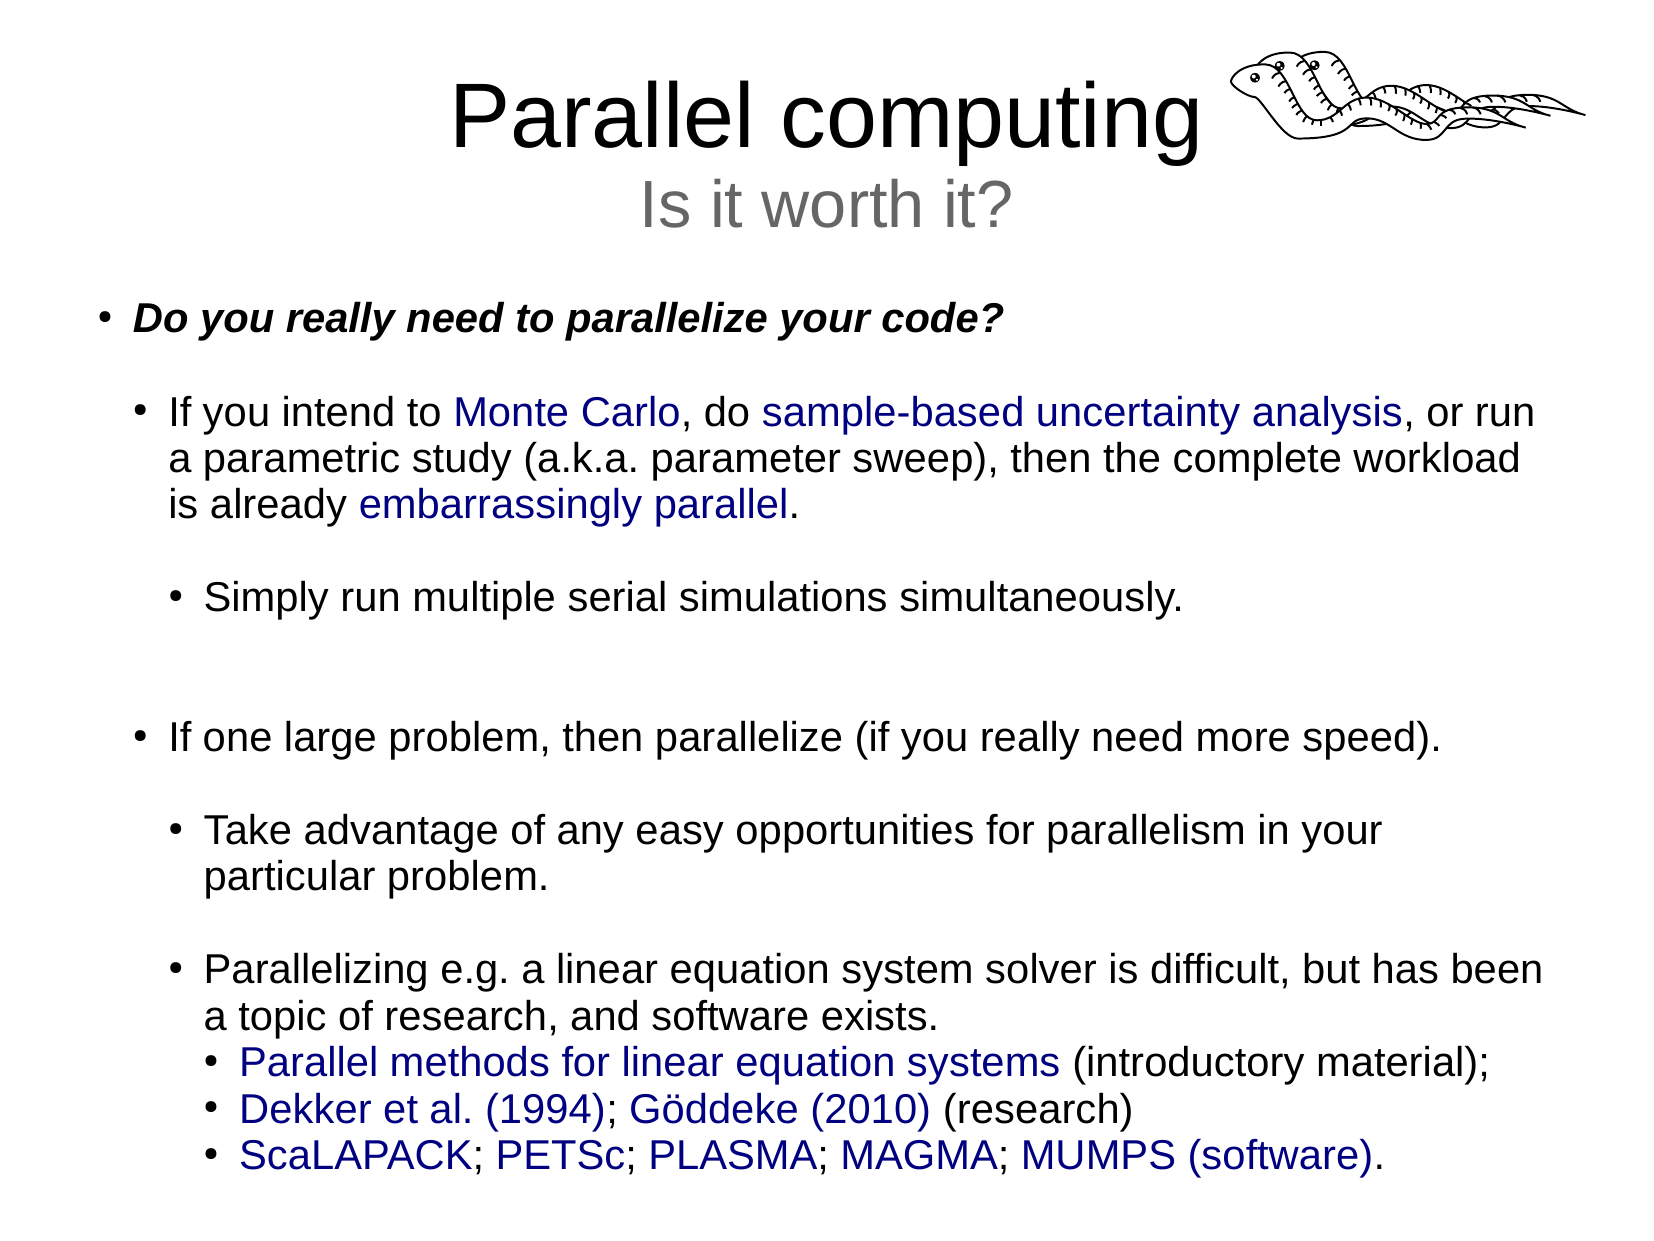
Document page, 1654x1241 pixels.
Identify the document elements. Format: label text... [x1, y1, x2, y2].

text_box Do you really need to parallelize your code? If you intend to Monte Carlo, do sample-based uncertainty analysis, or run a parametric study (a.k.a. parameter sweep), then the complete workload is already embarrassingly parallel. Simply run multiple serial simulations simultaneously. If one large problem, then parallelize (if you really need more speed). Take advantage of any easy opportunities for parallelism in your particular problem. Parallelizing e.g. a linear equation system solver is difficult, but has been a topic of research, and software exists. Parallel methods for linear equation systems (introductory material); Dekker et al. (1994); Göddeke (2010) (research) ScaLAPACK; PETSc; PLASMA; MAGMA; MUMPS (software). [82, 222, 1561, 1241]
title Parallel computing Is it worth it? [82, 49, 1571, 257]
picture [1230, 50, 1586, 141]
